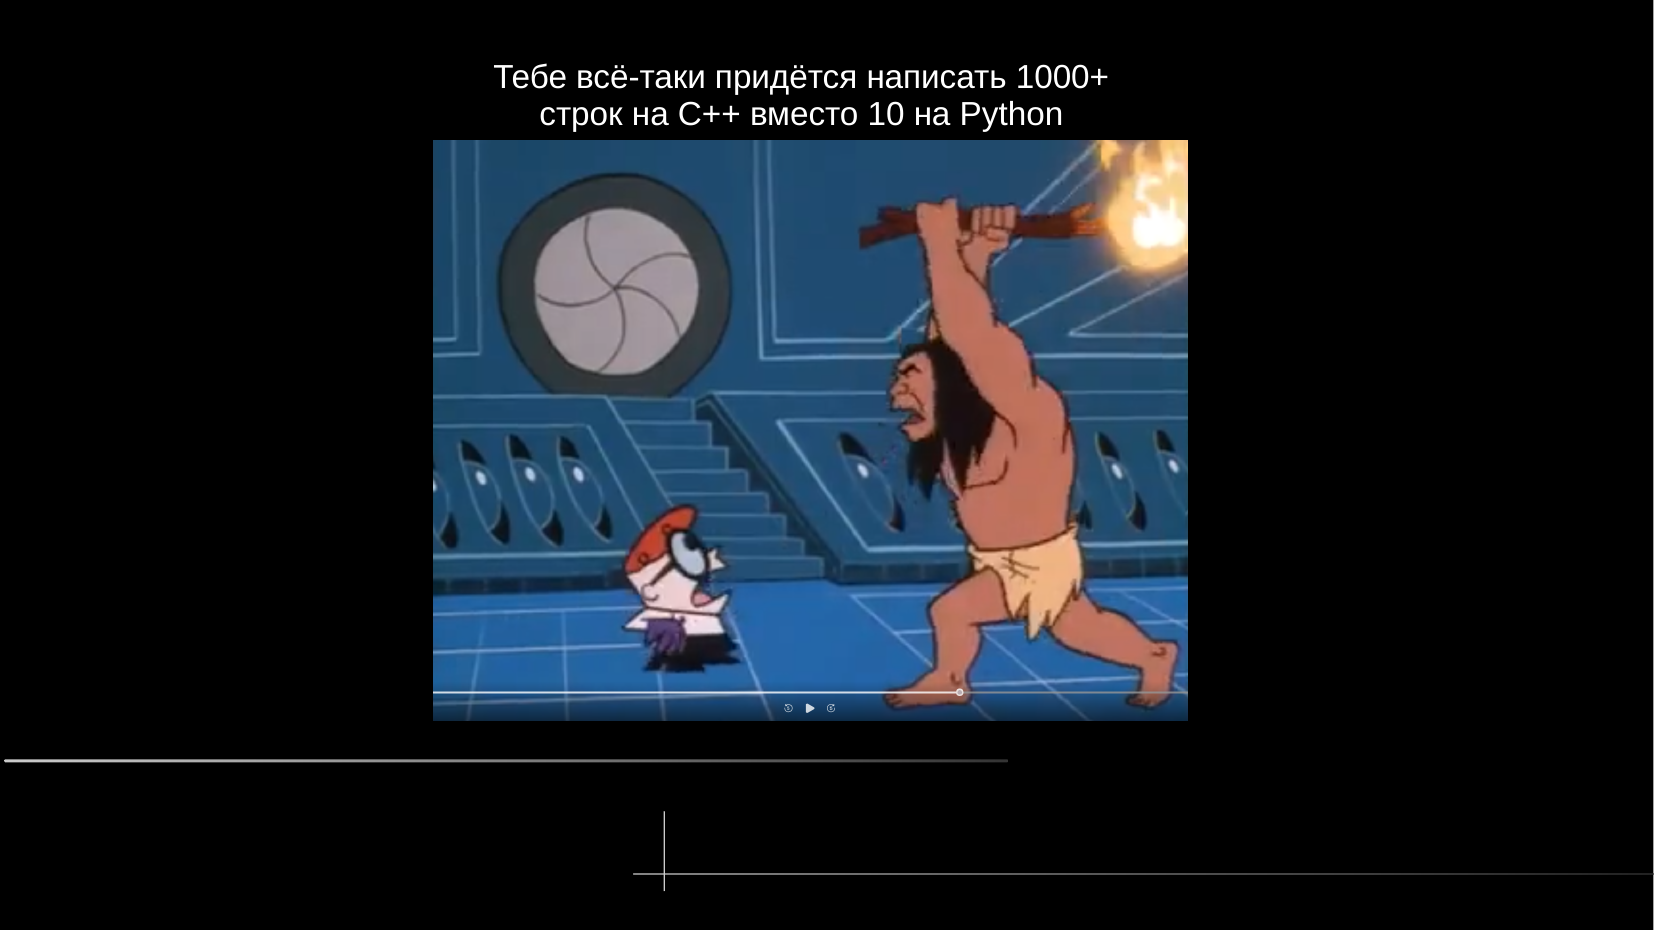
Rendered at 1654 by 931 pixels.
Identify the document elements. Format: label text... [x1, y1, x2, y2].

picture [433, 140, 1188, 721]
text_box Тебе всё-таки придётся написать 1000+ cтрок на С++ вместо 10 на Python [478, 51, 1223, 146]
